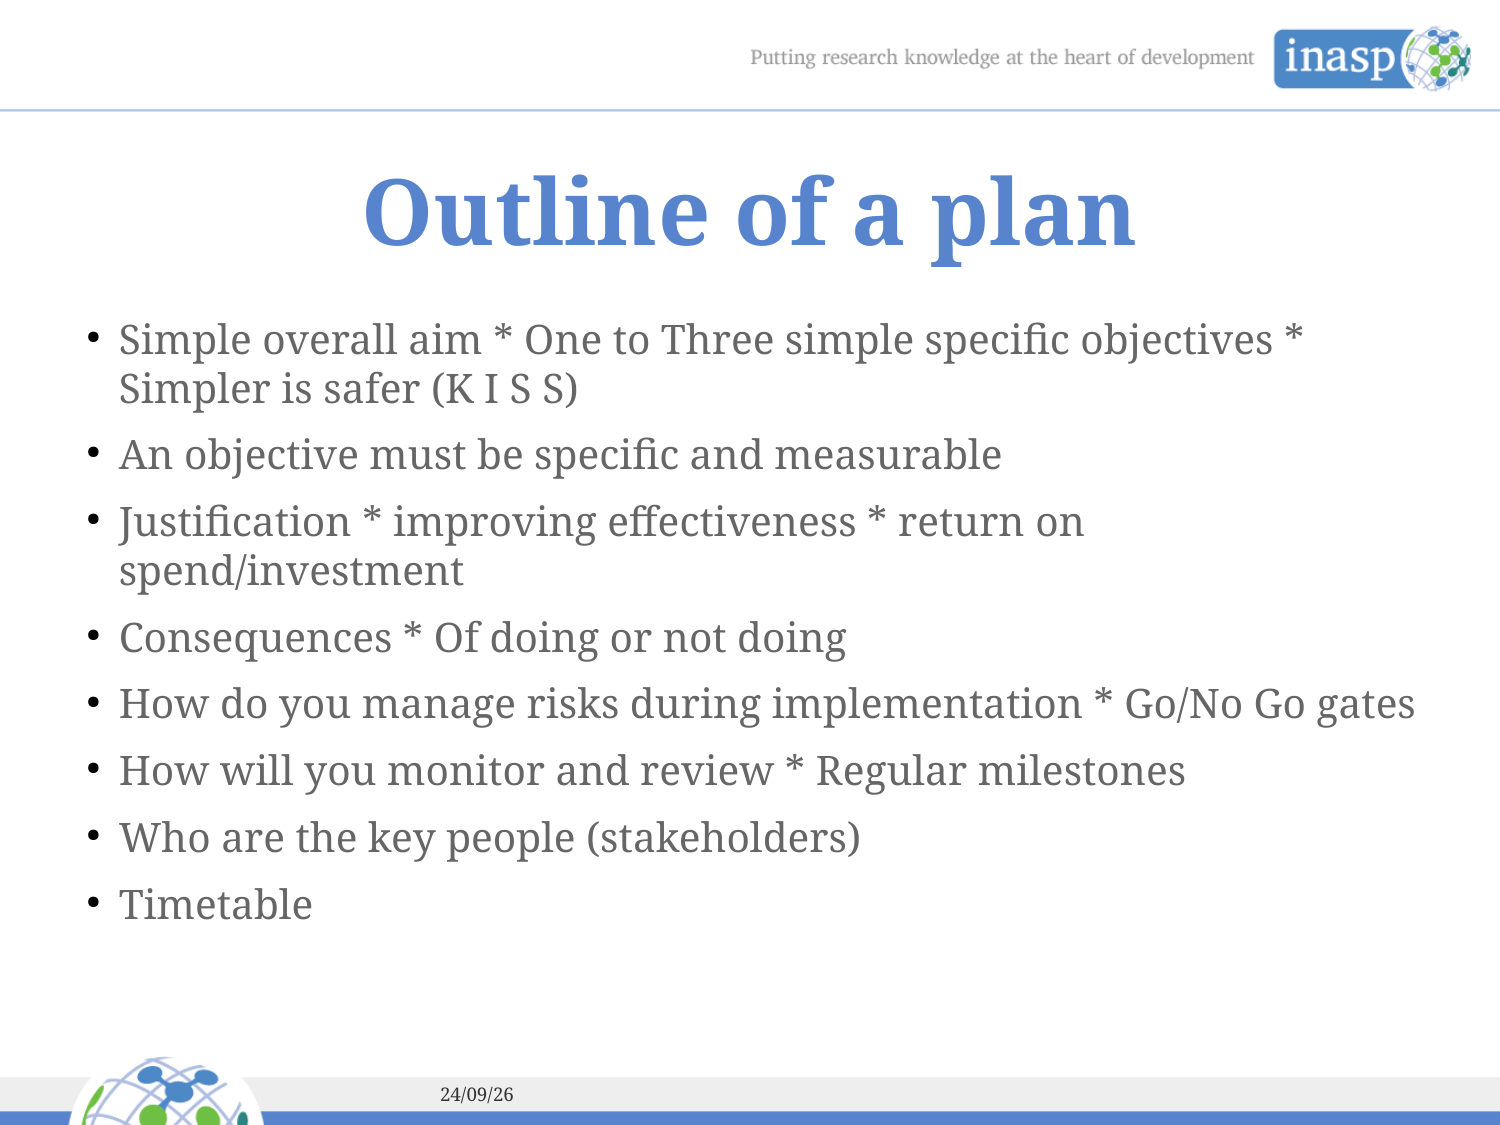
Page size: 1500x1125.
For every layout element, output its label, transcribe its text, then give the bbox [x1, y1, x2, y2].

picture [0, 0, 1500, 1125]
title Outline of a plan [75, 129, 1426, 313]
list Simple overall aim * One to Three simple specific objectives * Simpler is safer (K I S S) An objective must be specific and measurable Justification * improving effectiveness * return on spend/investment Consequences * Of doing or not doing How do you manage risks during implementation * Go/No Go gates How will you monitor and review * Regular milestones Who are the key people (stakeholders) Timetable [75, 313, 1426, 967]
